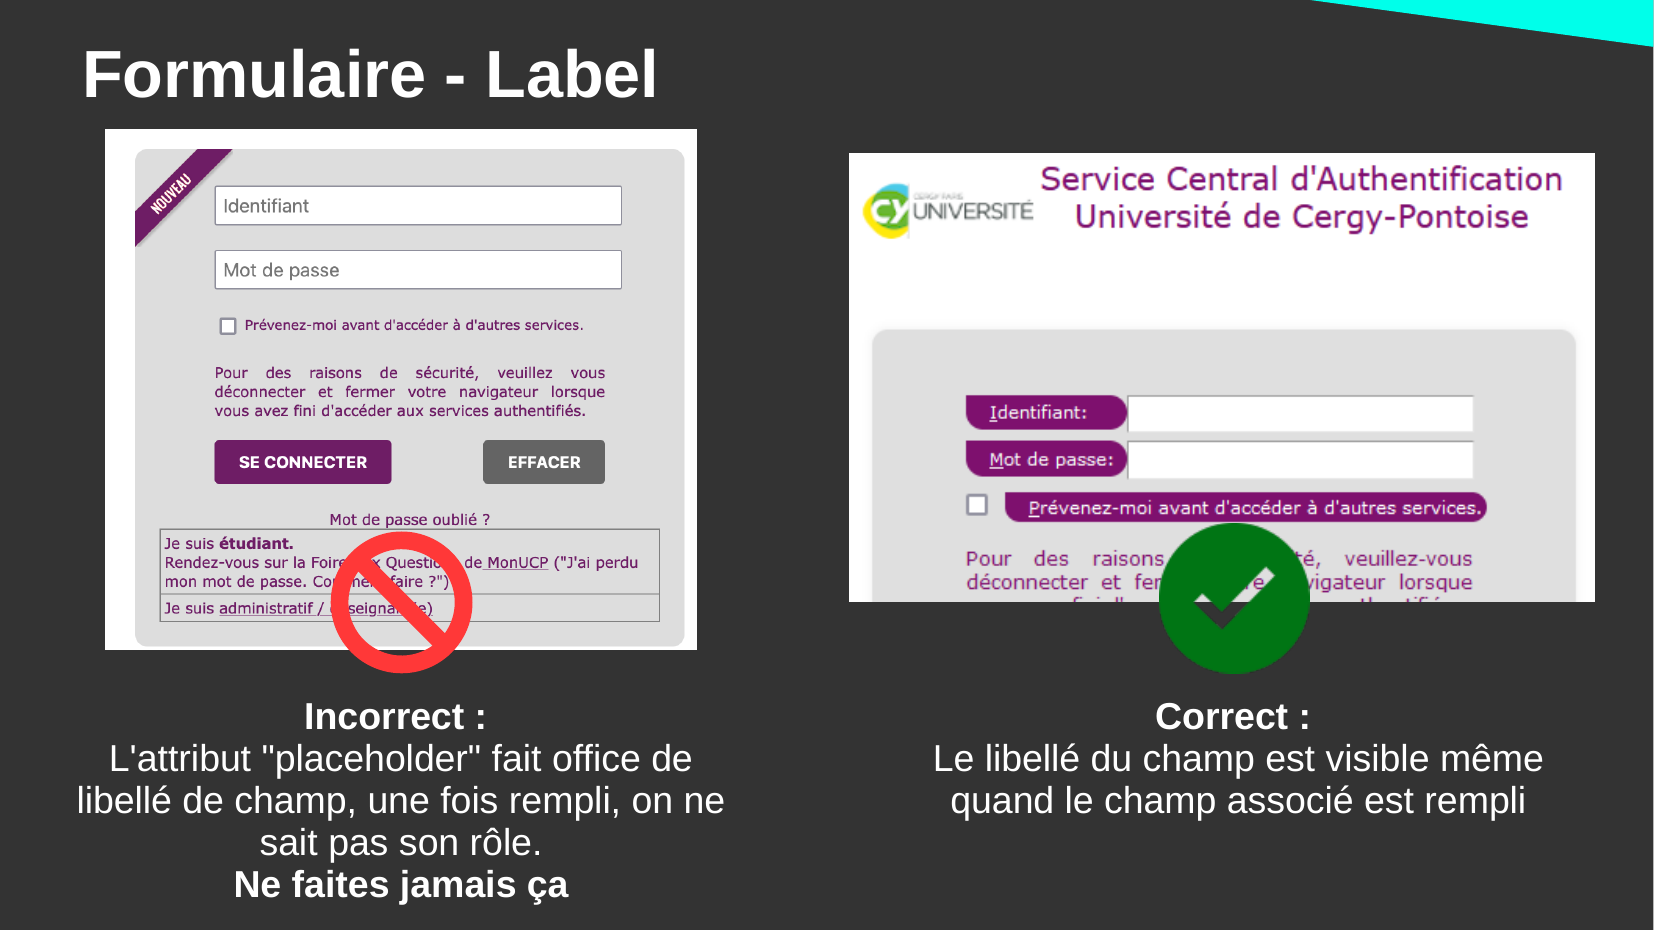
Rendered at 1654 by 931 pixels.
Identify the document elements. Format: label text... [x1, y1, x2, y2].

picture [372, 550, 454, 632]
text_box Correct : Le libellé du champ est visible même quand le champ associé est rempli [883, 688, 1594, 830]
picture [349, 573, 431, 650]
picture [105, 129, 697, 650]
text_box [1310, 0, 1654, 47]
text_box [330, 531, 473, 674]
picture [849, 153, 1595, 674]
text_box Incorrect : L'attribut "placeholder" fait office de libellé de champ, une fois rempli, on ne sait pas son rôle. Ne faites jamais ça [46, 688, 756, 914]
title Formulaire - Label [82, 37, 1571, 114]
